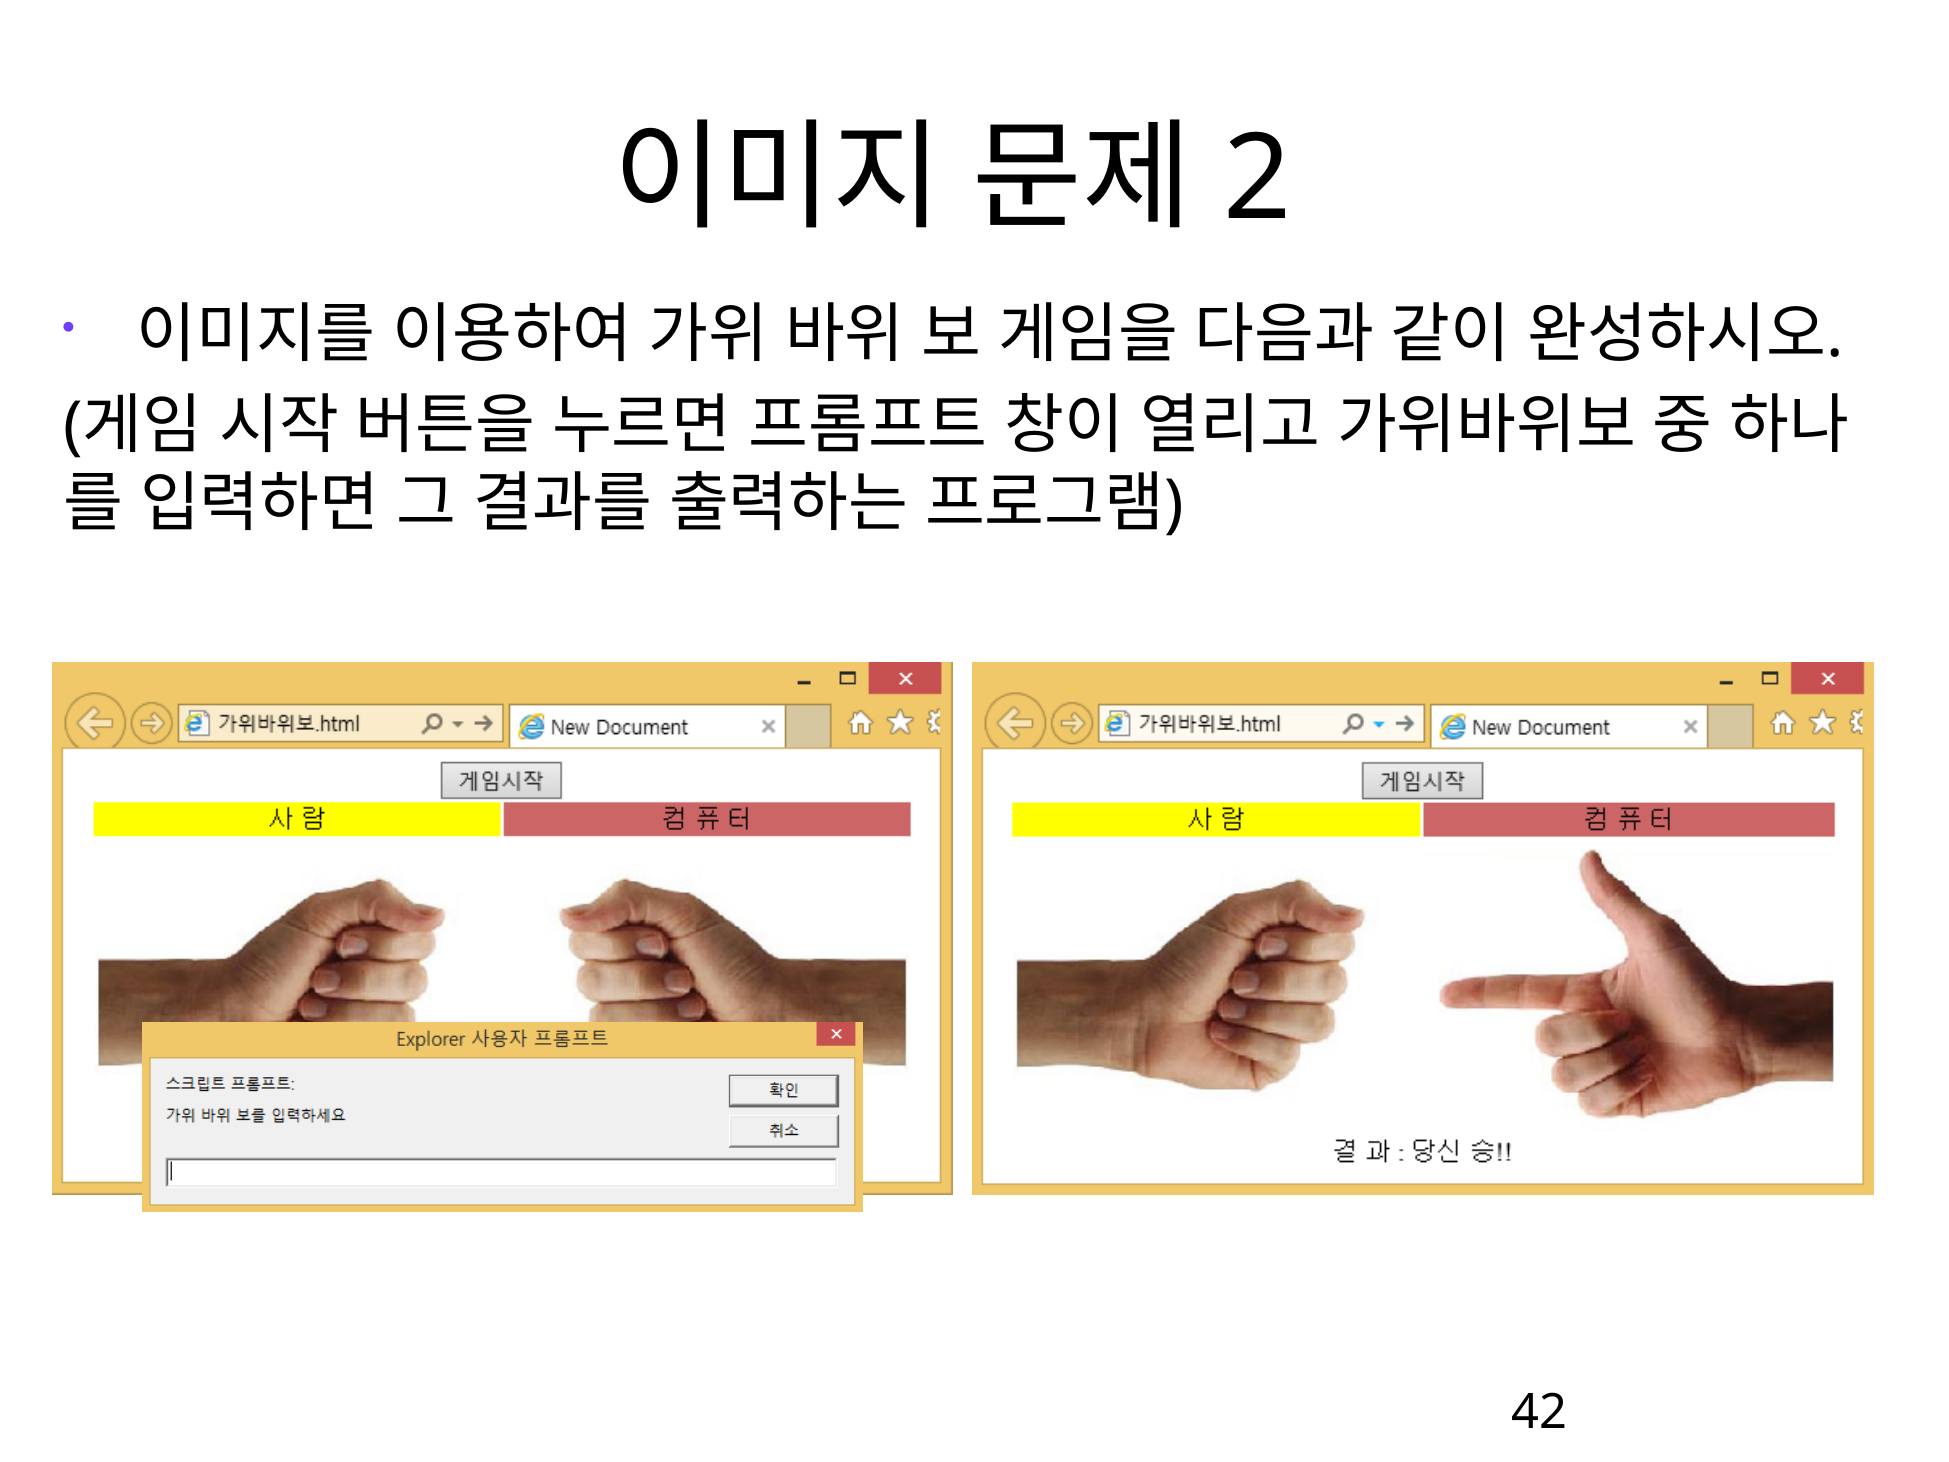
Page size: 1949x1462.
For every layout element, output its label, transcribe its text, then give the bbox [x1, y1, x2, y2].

title 이미지 문제 2 [156, 92, 1749, 255]
slide_number <숫자> [1496, 1372, 1899, 1462]
picture [972, 662, 1874, 1195]
list 이미지를 이용하여 가위 바위 보 게임을 다음과 같이 완성하시오. (게임 시작 버튼을 누르면 프롬프트 창이 열리고 가위바위보 중 하나를 입력하면 그 결과를 출력하는 프로그램) [48, 284, 1897, 1343]
picture [142, 1022, 863, 1212]
